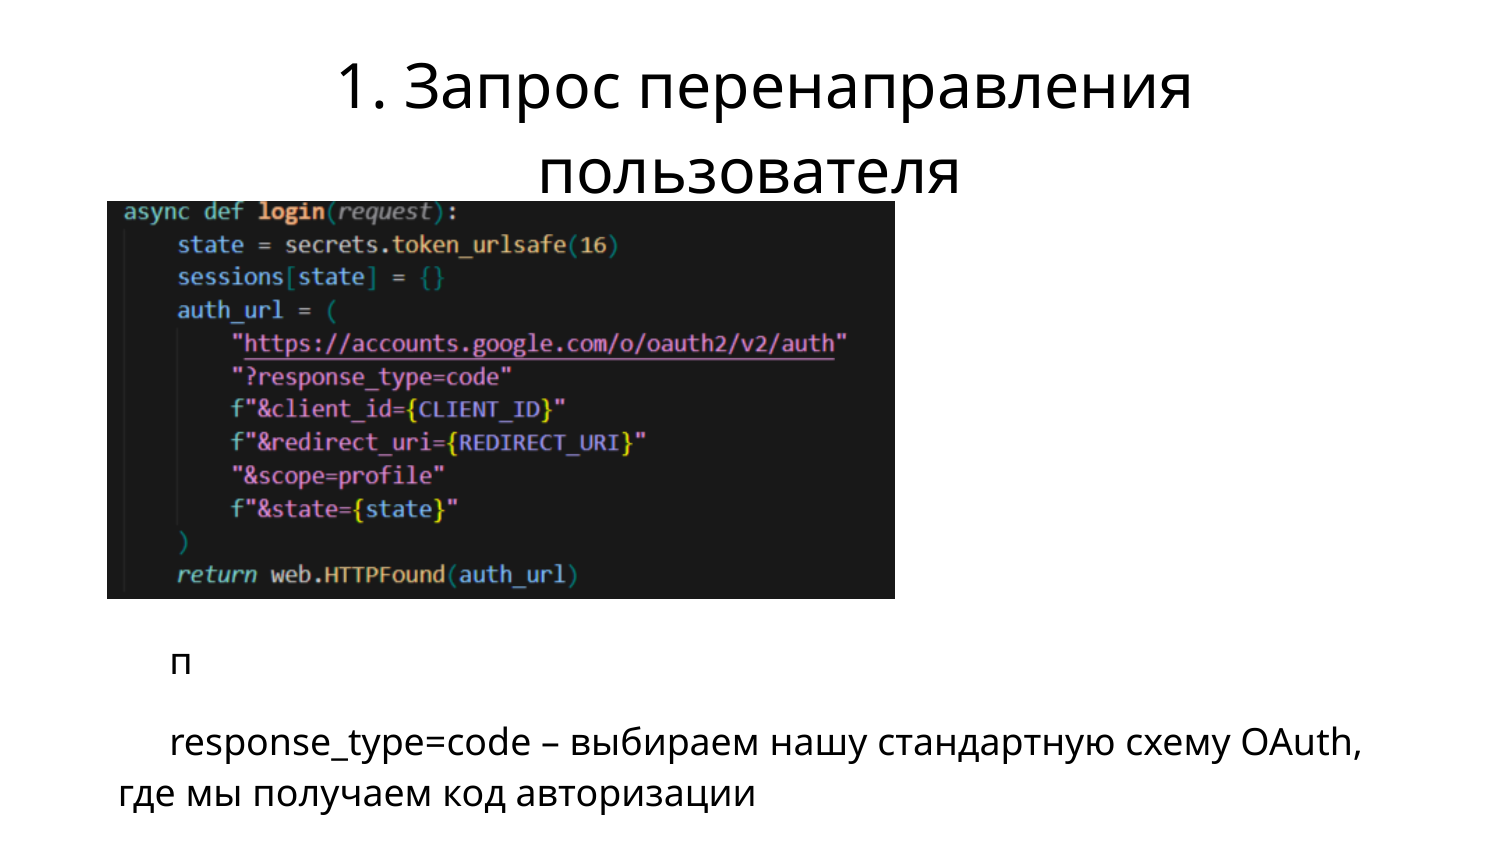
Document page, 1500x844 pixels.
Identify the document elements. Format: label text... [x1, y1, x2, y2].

title 1. Запрос перенаправления пользователя [103, 44, 1397, 209]
picture [107, 201, 895, 599]
list п response_type=code – выбираем нашу стандартную схему OAuth, где мы получаем код авторизации redirect_uri – куда сделать запрос вместе с авторизационным кодом state – это CSRF-токен [103, 224, 1397, 843]
